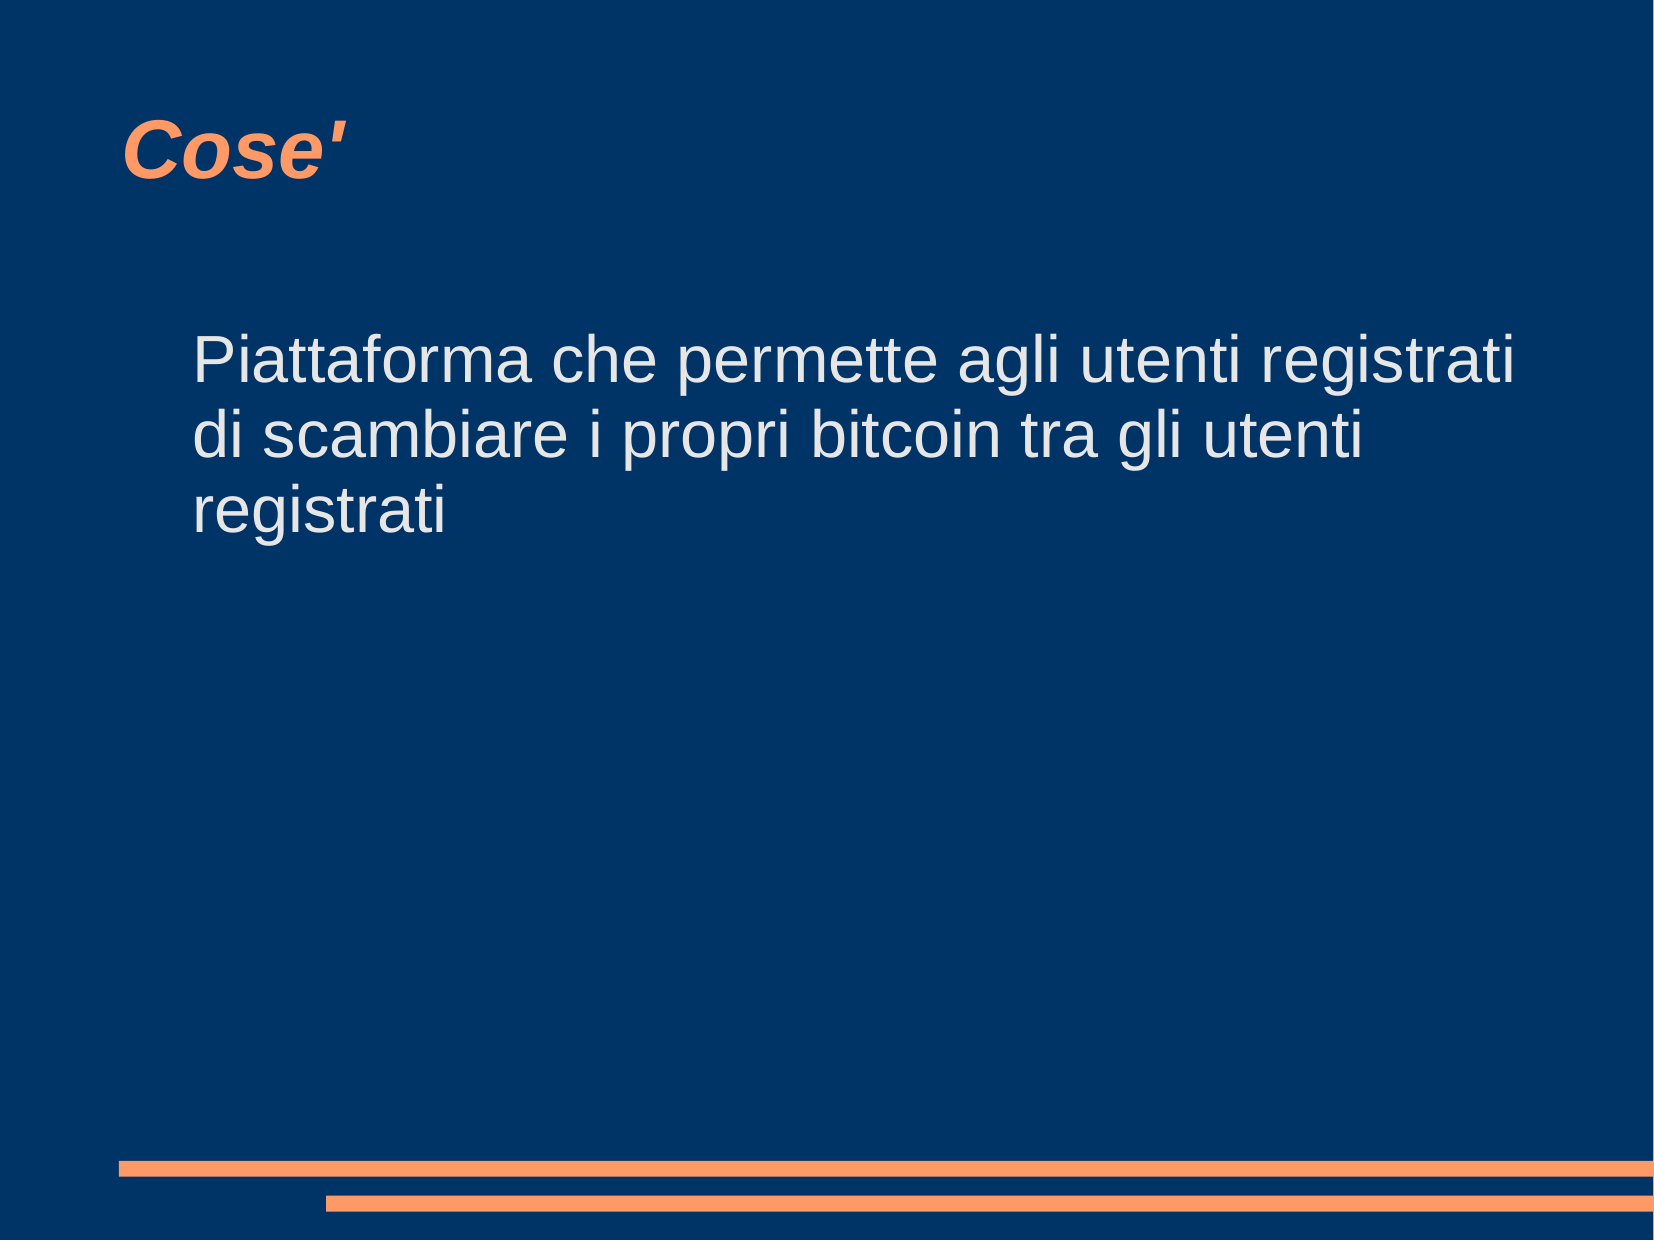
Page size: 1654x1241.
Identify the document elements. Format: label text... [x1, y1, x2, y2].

list Piattaforma che permette agli utenti registrati di scambiare i propri bitcoin tra gli utenti registrati [121, 322, 1561, 1132]
title Cose' [121, 46, 1534, 254]
